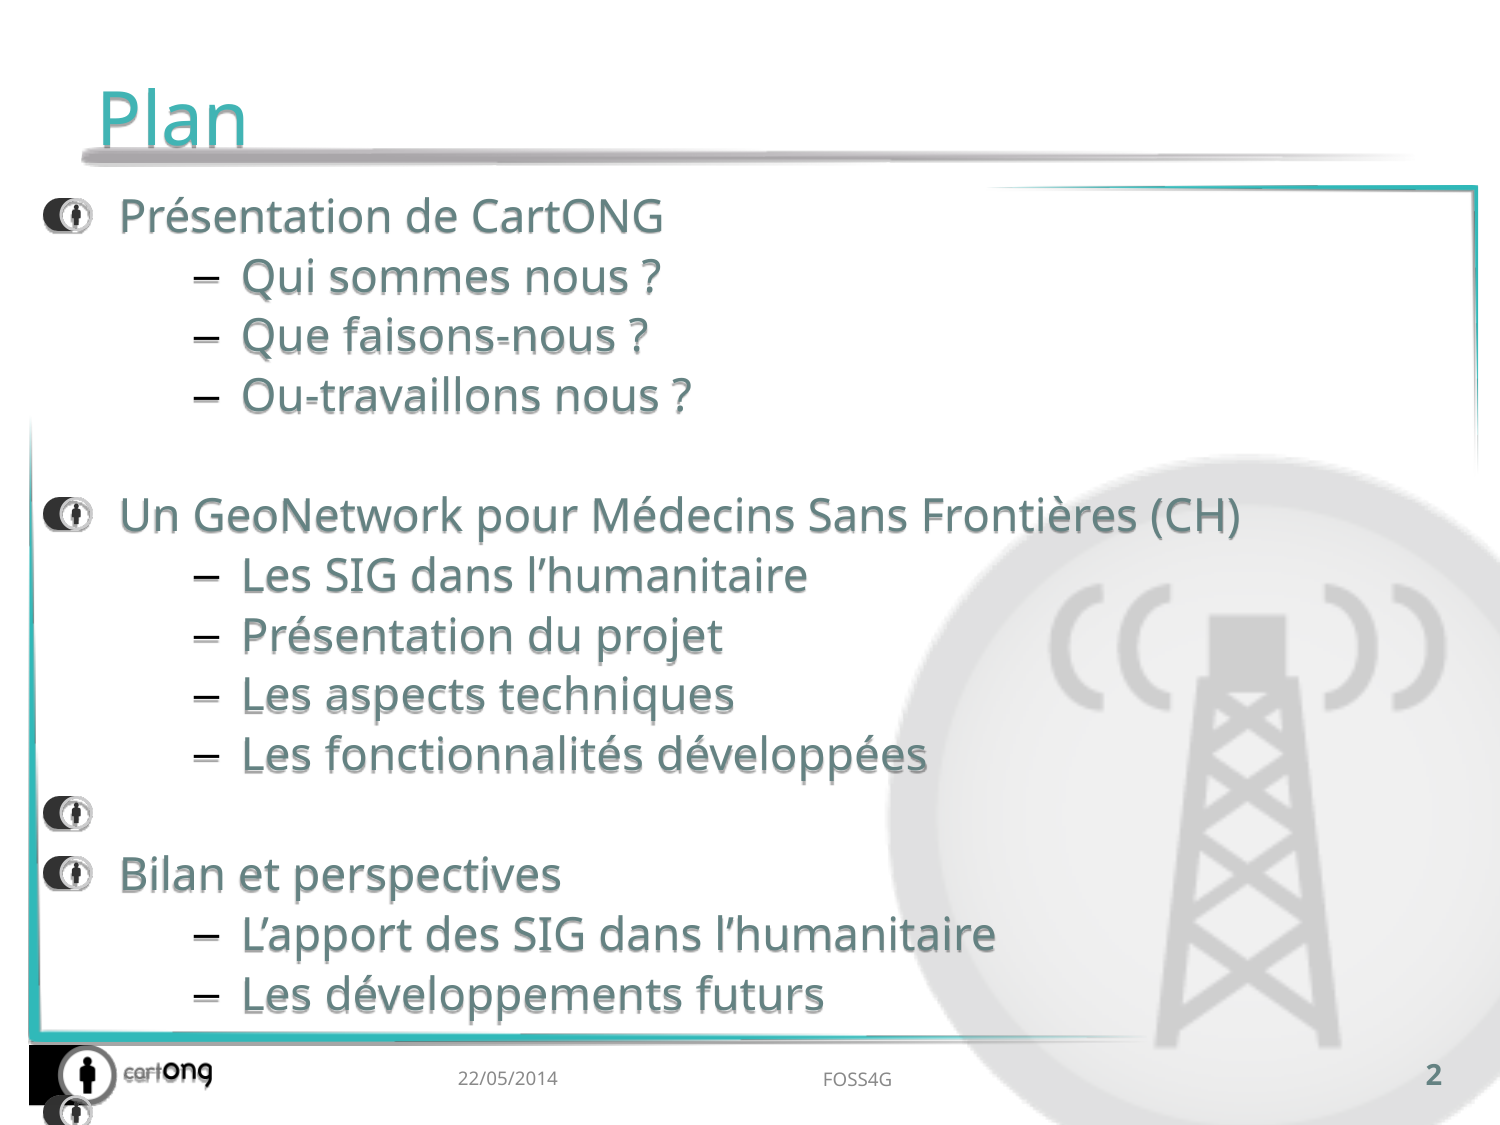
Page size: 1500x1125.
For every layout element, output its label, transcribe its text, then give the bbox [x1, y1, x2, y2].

text_box FOSS4G [620, 1048, 1096, 1109]
text_box 2 [1387, 1046, 1481, 1107]
list Présentation de CartONG Qui sommes nous ? Que faisons-nous ? Ou-travaillons nous ? Un GeoNetwork pour Médecins Sans Frontières (CH) Les SIG dans l’humanitaire Présentation du projet Les aspects techniques Les fonctionnalités développées Bilan et perspectives L’apport des SIG dans l’humanitaire Les développements futurs [28, 185, 1479, 1042]
title Plan [81, 63, 1432, 148]
text_box 22/05/2014 [442, 1048, 596, 1109]
